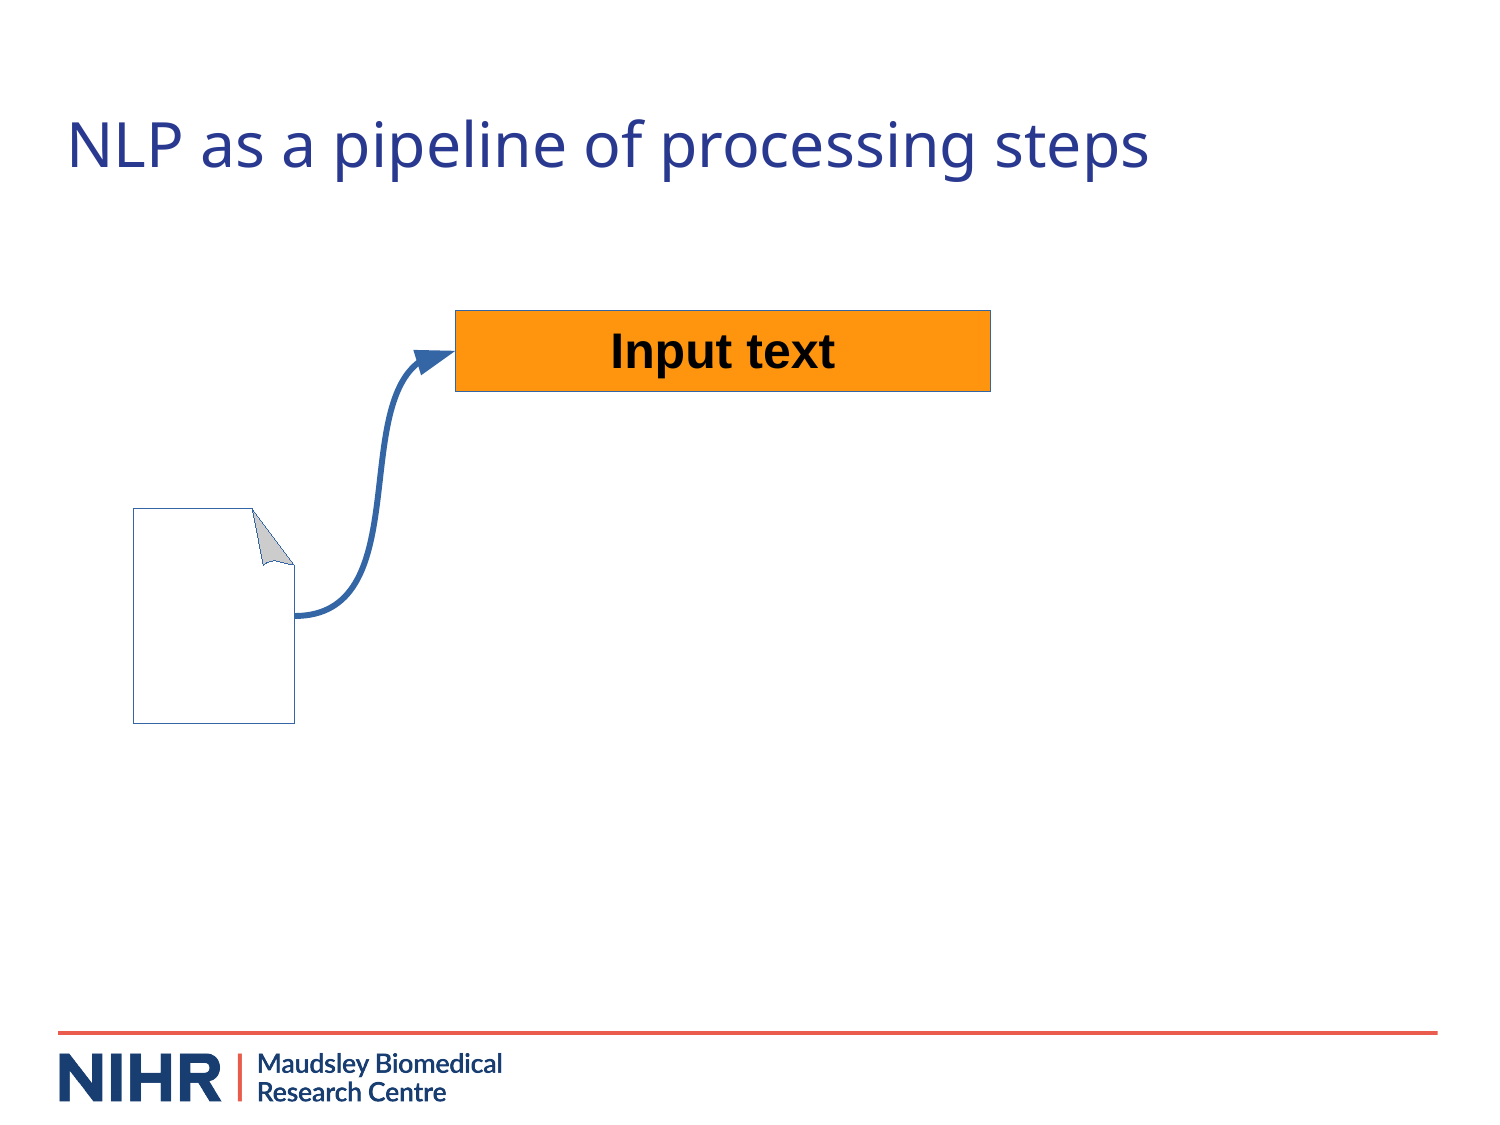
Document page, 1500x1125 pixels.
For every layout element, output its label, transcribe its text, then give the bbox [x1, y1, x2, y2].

text_box [133, 508, 295, 724]
text_box Input text [455, 310, 991, 392]
picture [29, 1018, 531, 1125]
title NLP as a pipeline of processing steps [51, 89, 1450, 223]
